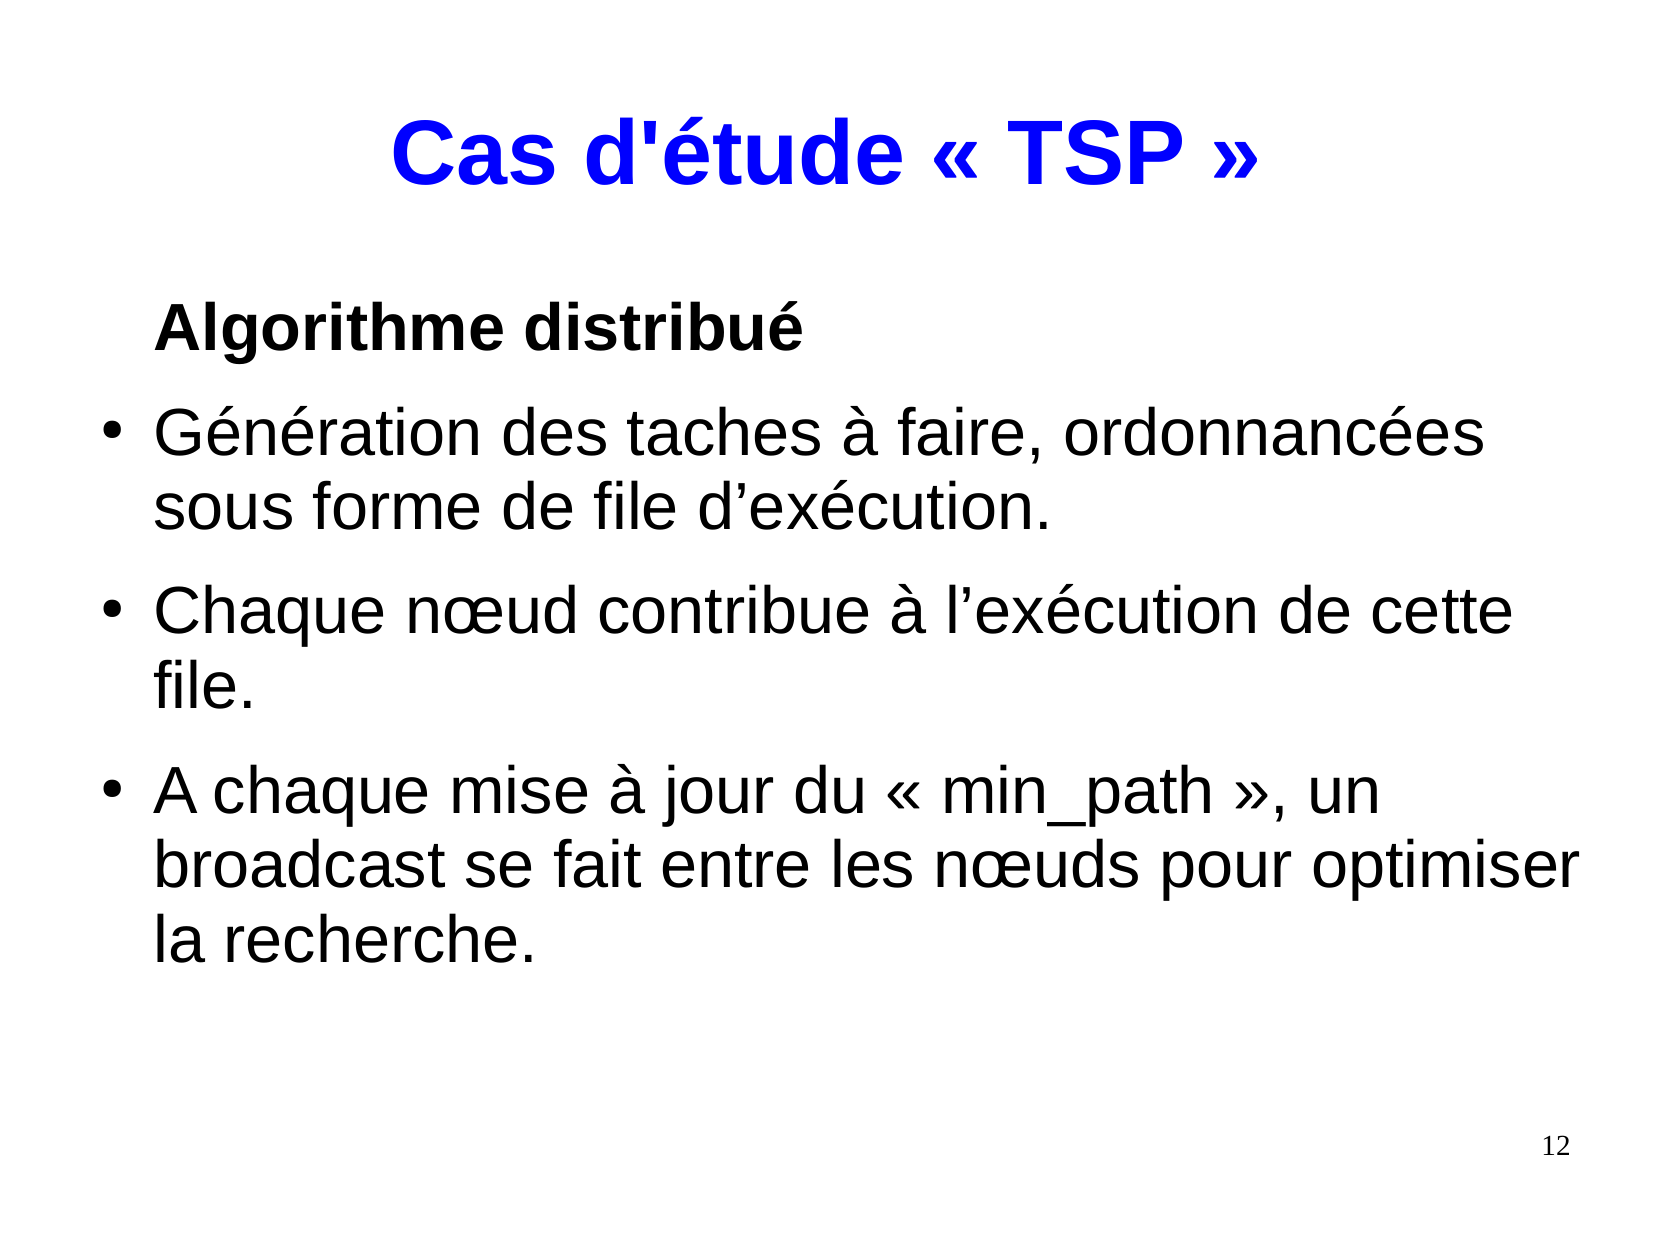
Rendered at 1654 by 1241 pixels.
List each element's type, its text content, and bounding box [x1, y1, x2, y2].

title Cas d'étude « TSP » [82, 49, 1571, 257]
list Algorithme distribué Génération des taches à faire, ordonnancées sous forme de file d’exécution. Chaque nœud contribue à l’exécution de cette file. A chaque mise à jour du « min_path », un broadcast se fait entre les nœuds pour optimiser la recherche. [82, 290, 1607, 1010]
